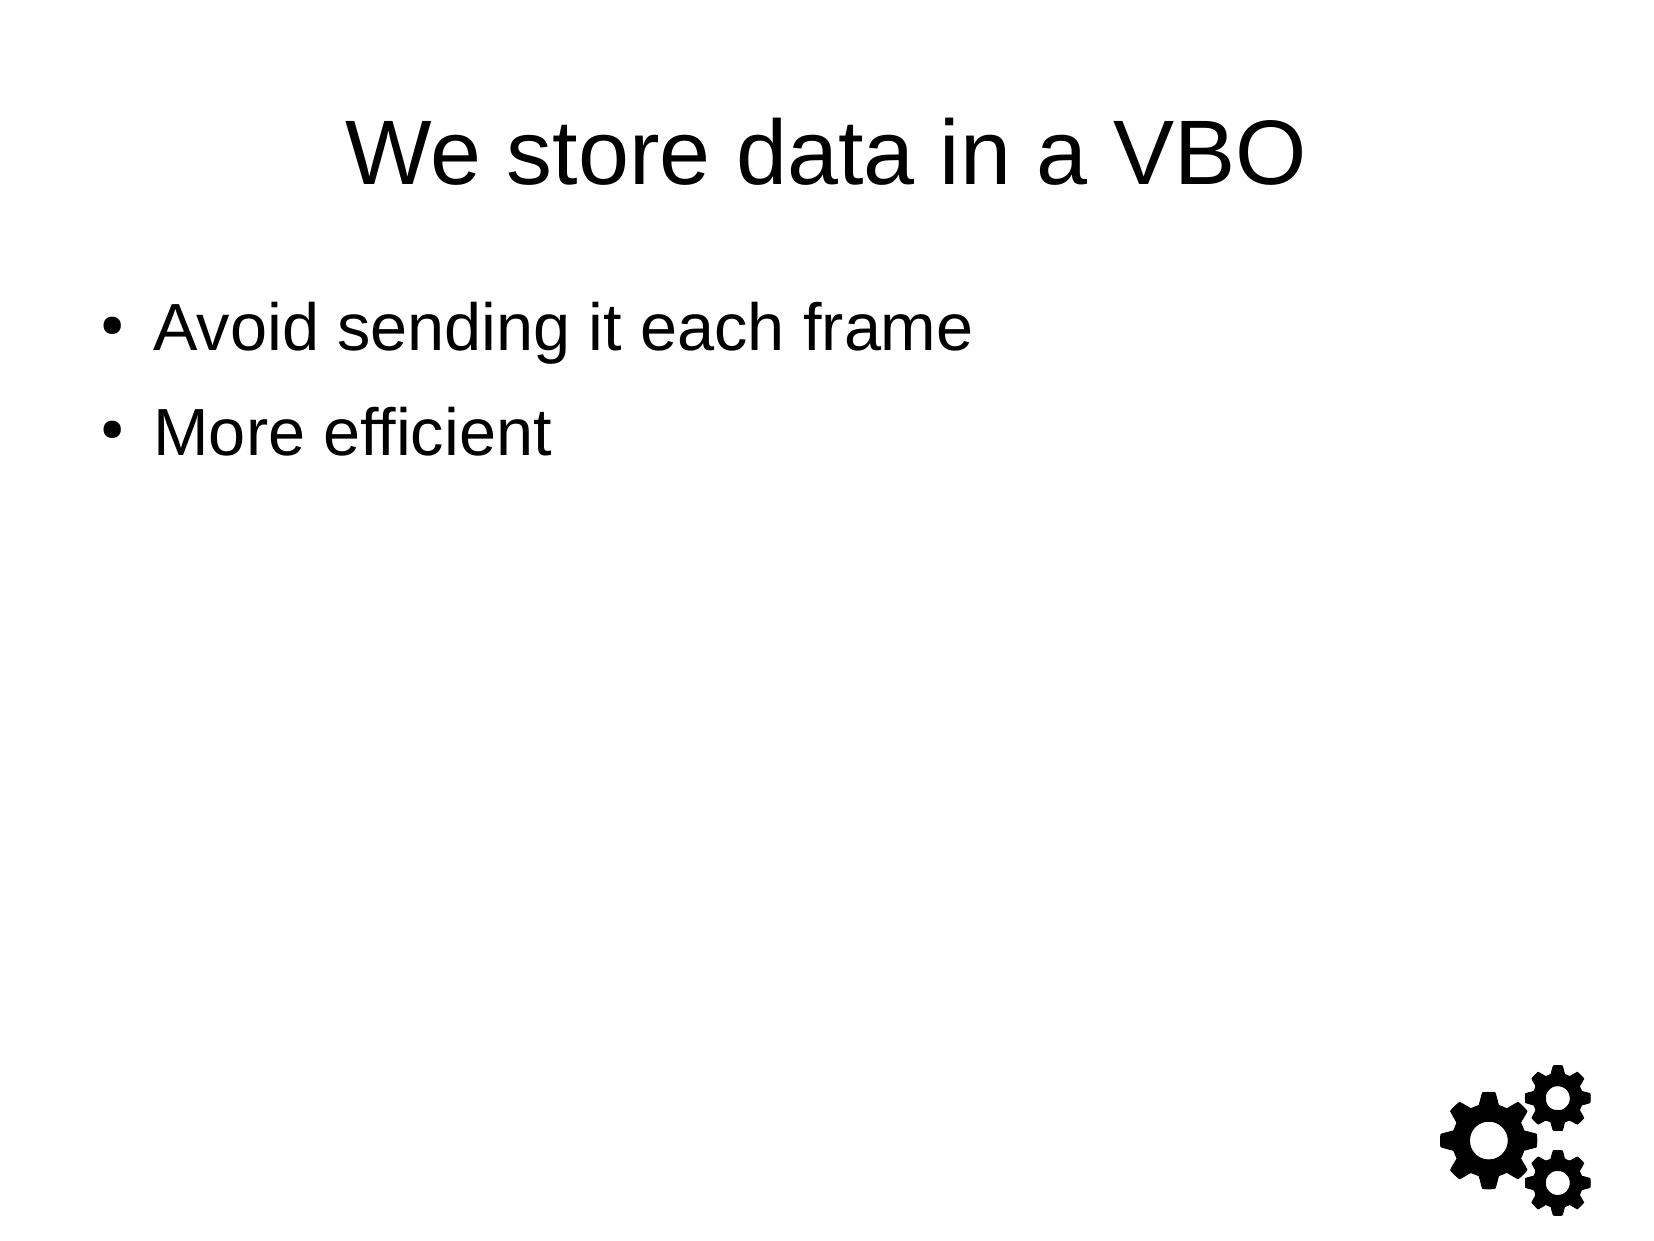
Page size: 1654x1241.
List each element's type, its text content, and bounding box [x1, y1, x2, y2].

title We store data in a VBO [82, 49, 1571, 257]
list Avoid sending it each frame More efficient [82, 290, 1571, 1010]
picture [1440, 1065, 1591, 1216]
